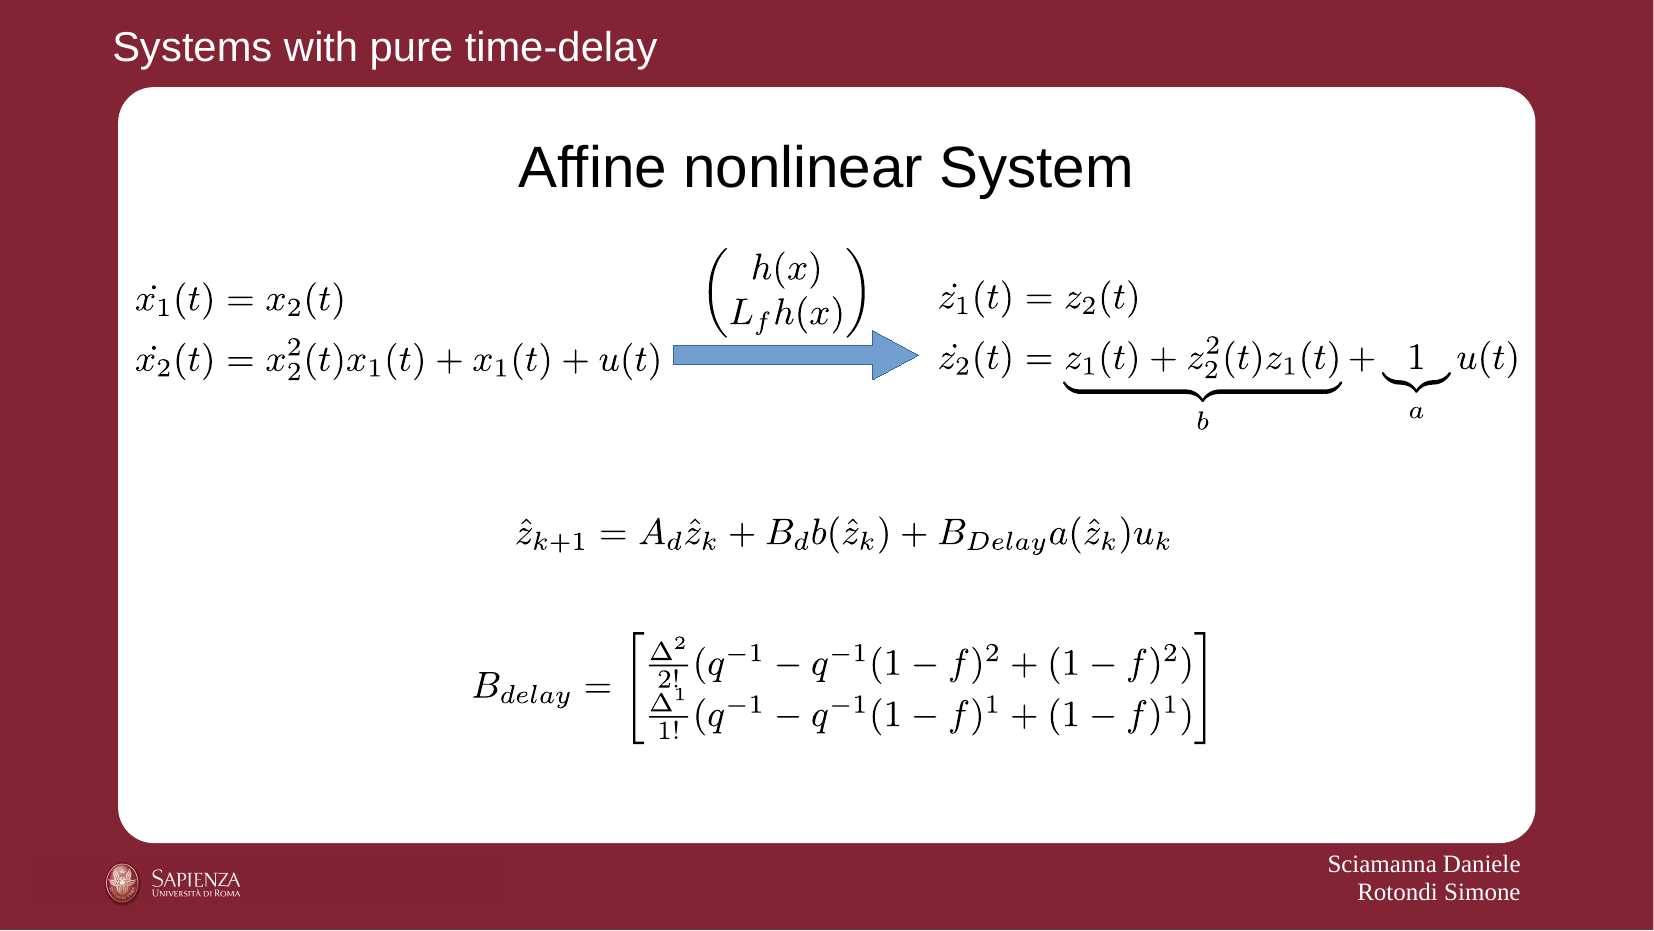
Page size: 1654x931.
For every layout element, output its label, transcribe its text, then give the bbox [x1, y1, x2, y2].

text_box [118, 87, 1536, 844]
text_box Sciamanna Daniele Rotondi Simone [933, 843, 1536, 914]
title Systems with pure time-delay [112, 11, 756, 83]
picture [29, 850, 508, 910]
title Affine nonlinear System [162, 110, 1492, 225]
